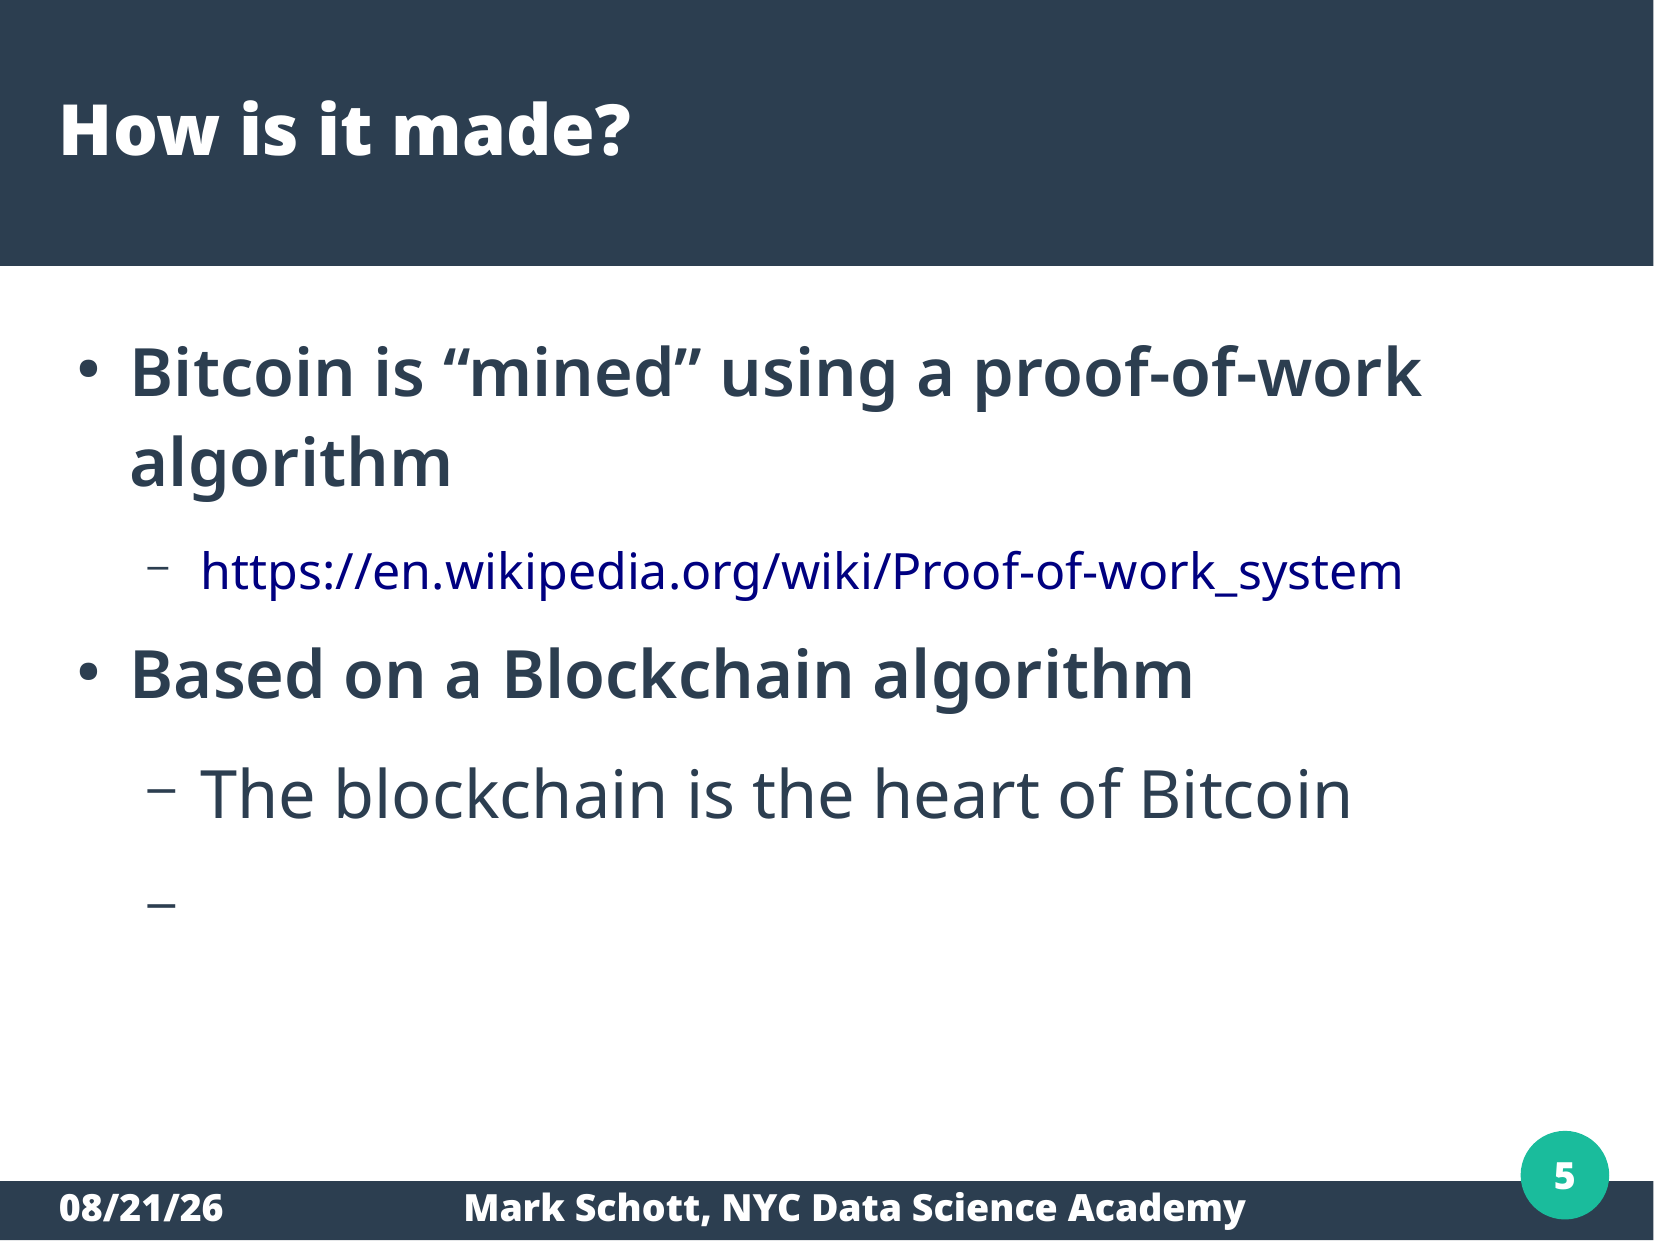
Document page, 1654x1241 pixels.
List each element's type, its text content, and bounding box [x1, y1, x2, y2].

list Bitcoin is “mined” using a proof-of-work algorithm https://en.wikipedia.org/wiki/Proof-of-work_system Based on a Blockchain algorithm The blockchain is the heart of Bitcoin [58, 324, 1595, 1152]
title How is it made? [58, 49, 1595, 207]
